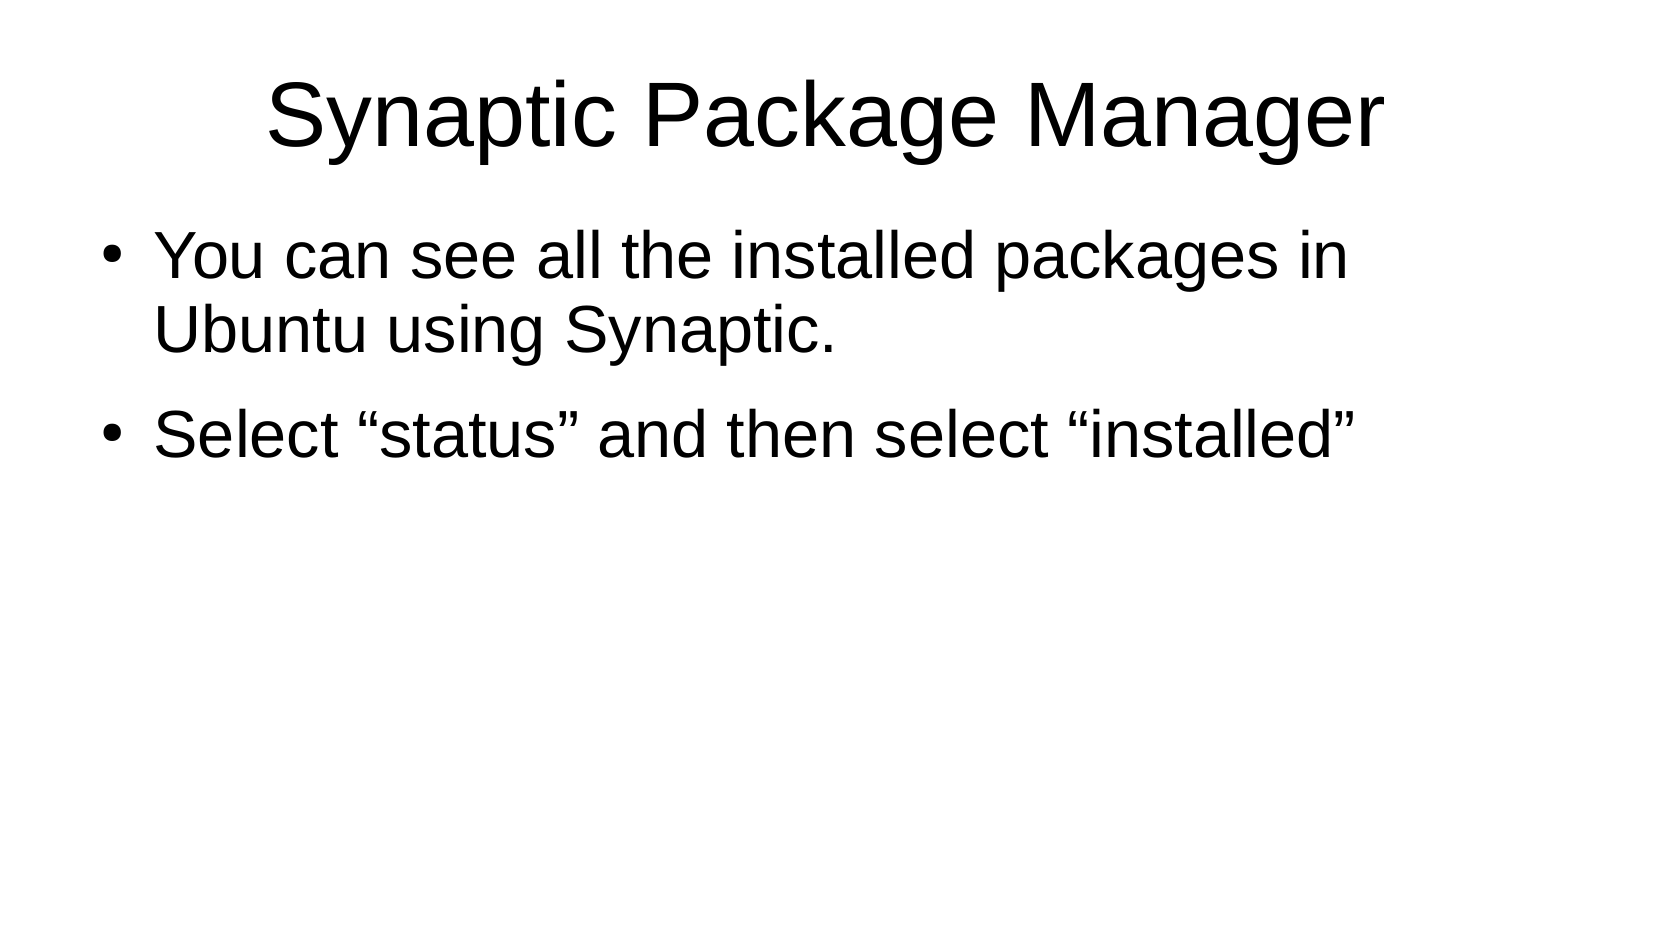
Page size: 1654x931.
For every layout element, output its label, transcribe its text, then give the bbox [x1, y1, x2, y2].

title Synaptic Package Manager [82, 37, 1571, 193]
list You can see all the installed packages in Ubuntu using Synaptic. Select “status” and then select “installed” [82, 217, 1571, 758]
